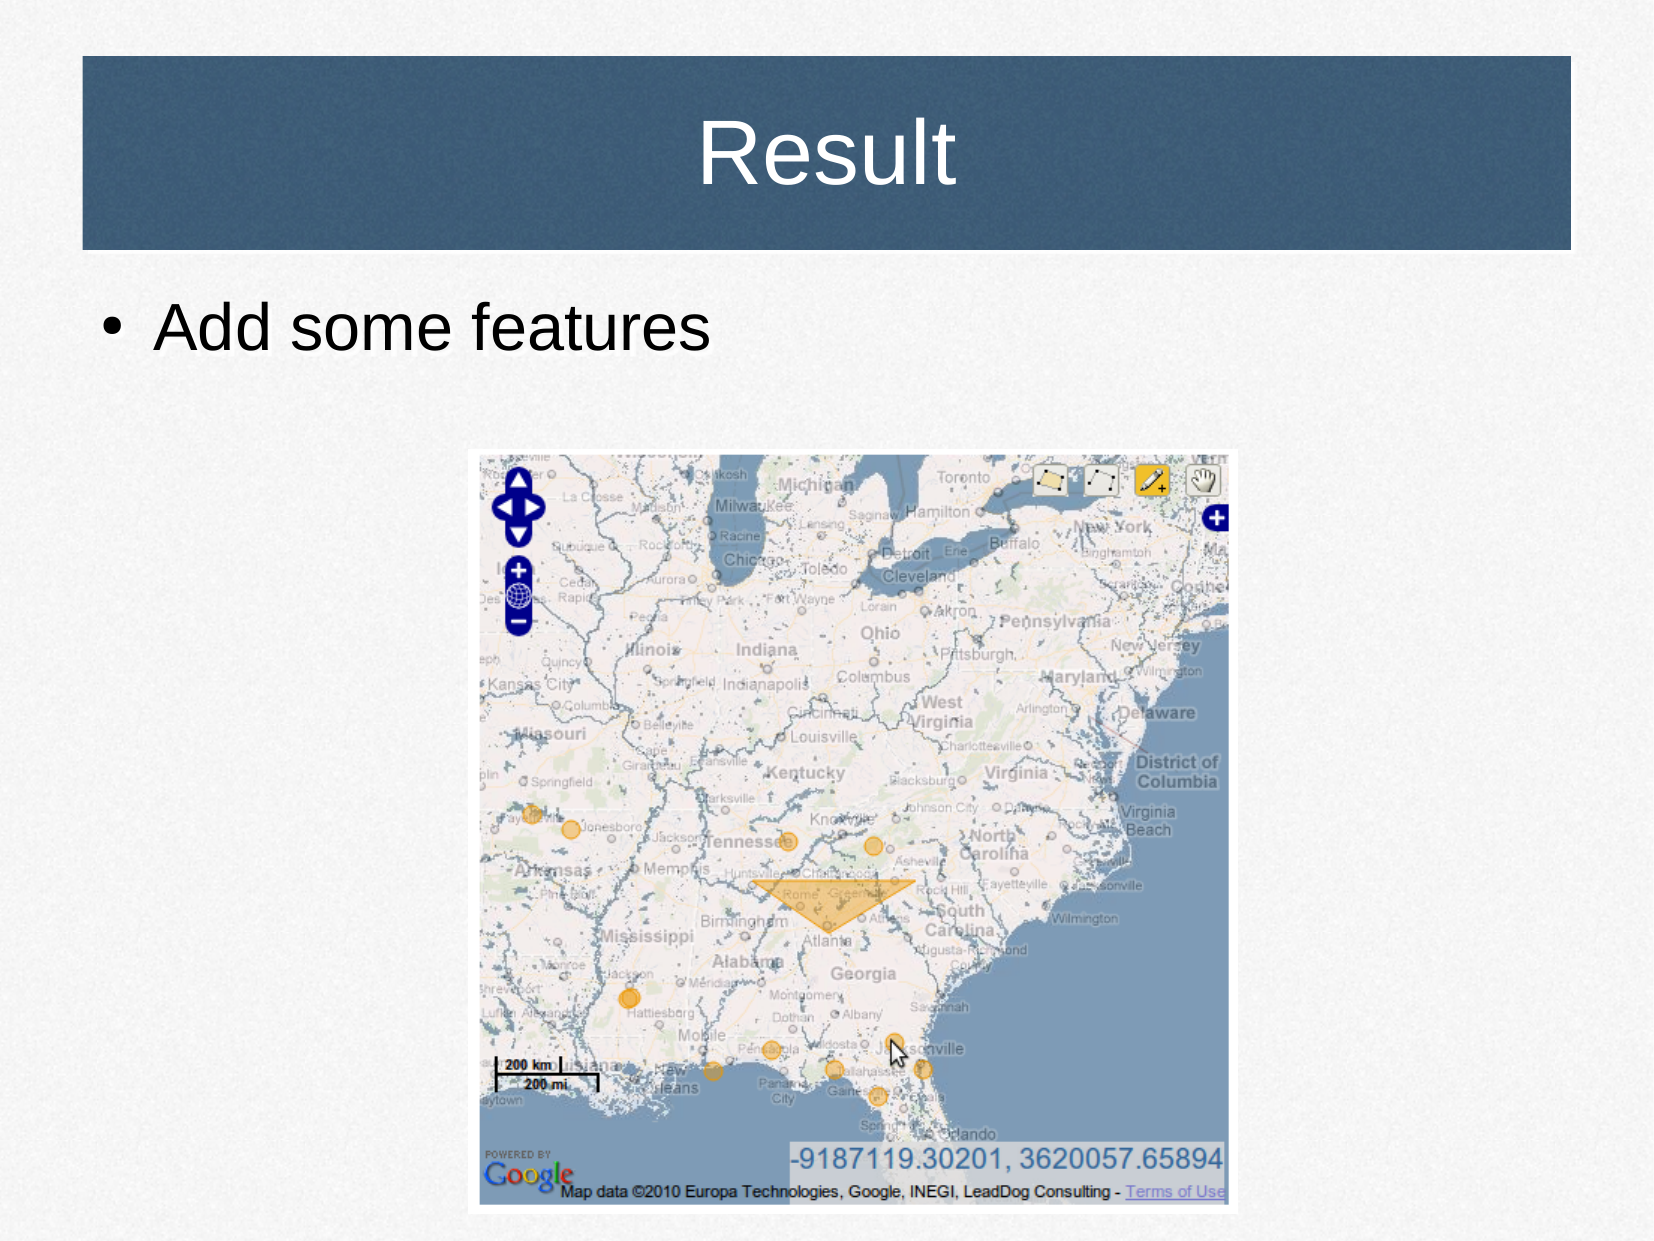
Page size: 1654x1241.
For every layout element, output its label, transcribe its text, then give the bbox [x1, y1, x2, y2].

list Add some features [82, 290, 1571, 1109]
title Result [82, 56, 1571, 250]
picture [0, 0, 1654, 1241]
